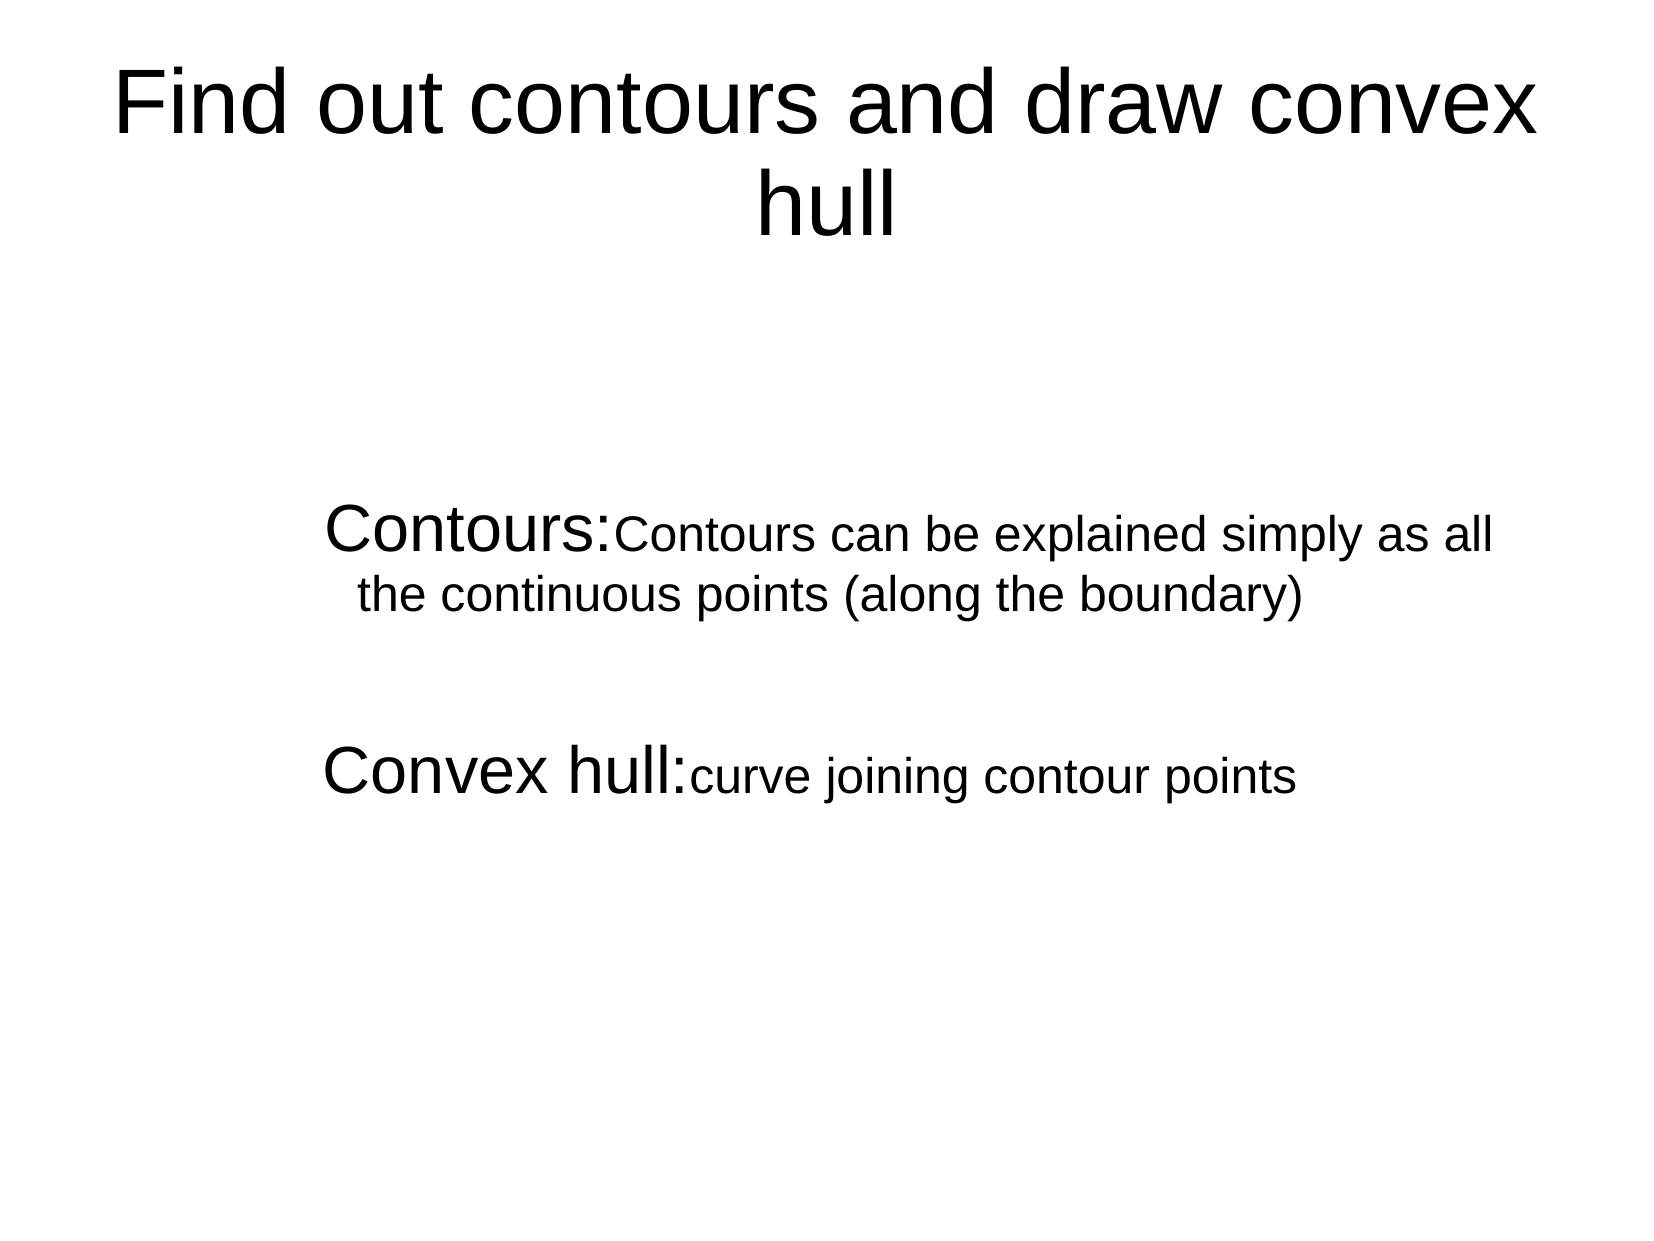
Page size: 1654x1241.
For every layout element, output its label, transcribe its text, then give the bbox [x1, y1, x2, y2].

title Find out contours and draw convex hull [82, 49, 1571, 257]
subtitle Contours:Contours can be explained simply as all the continuous points (along the boundary) Convex hull:curve joining contour points [82, 290, 1538, 1010]
